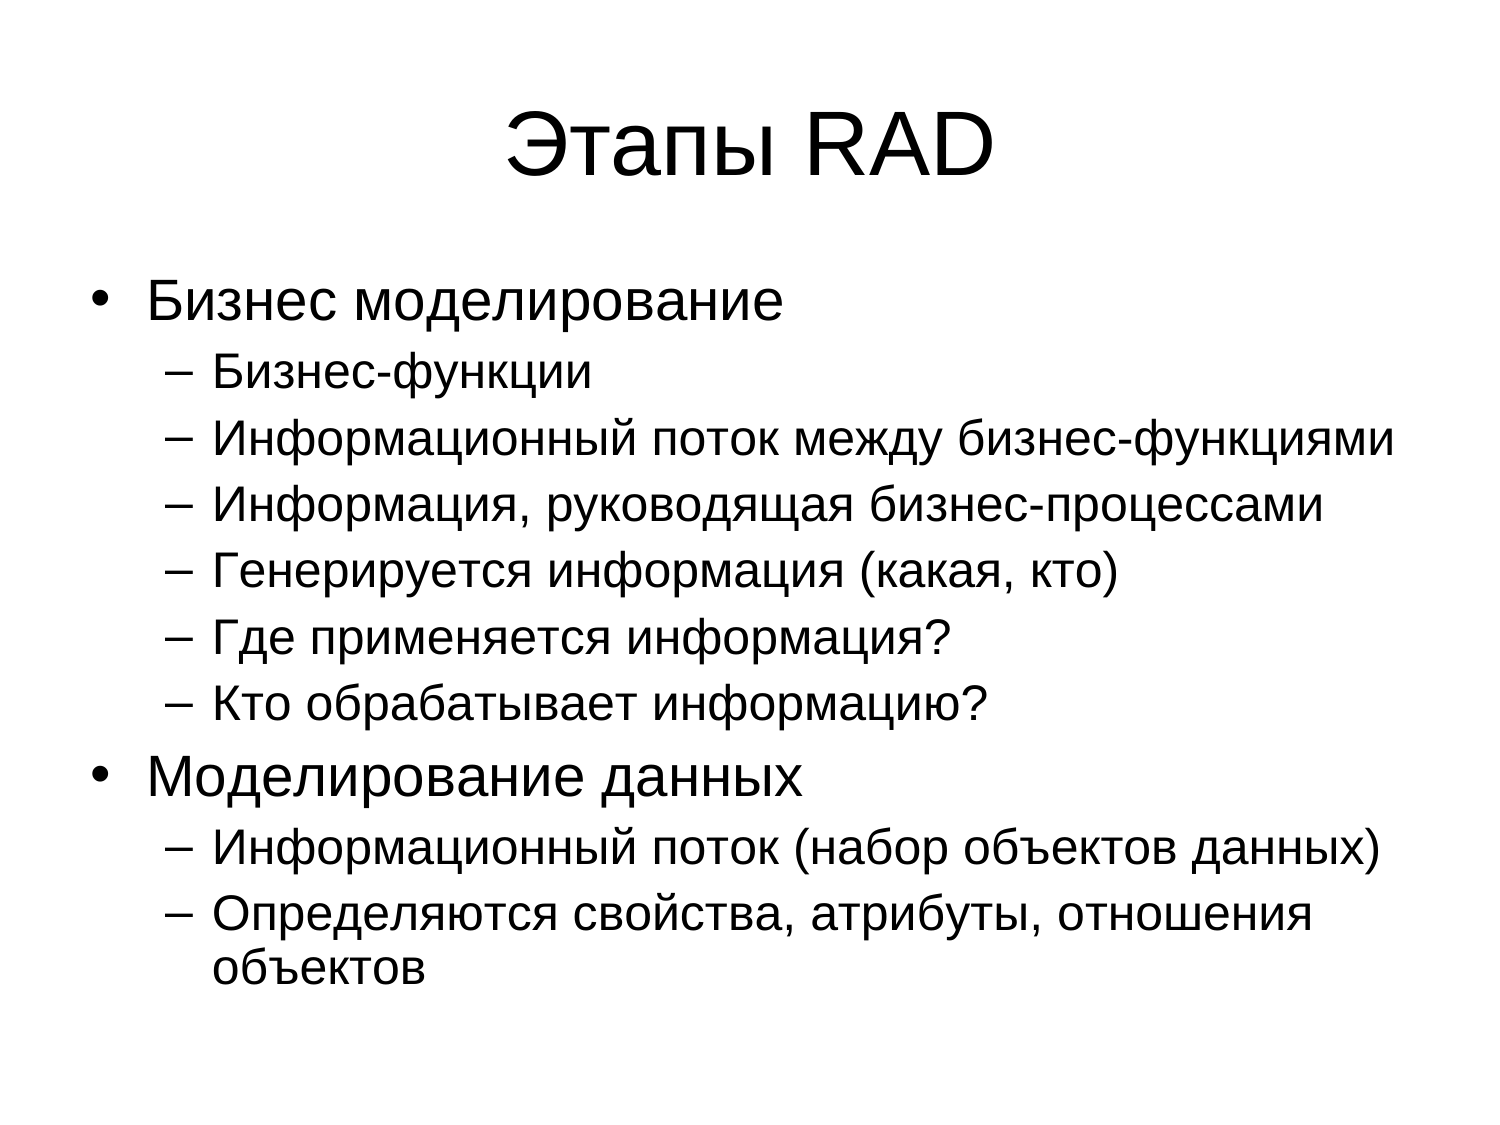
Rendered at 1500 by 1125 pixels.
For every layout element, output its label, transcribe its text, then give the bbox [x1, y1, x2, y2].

title Этапы RAD [75, 45, 1426, 233]
list Бизнес моделирование Бизнес-функции Информационный поток между бизнес-функциями Информация, руководящая бизнес-процессами Генерируется информация (какая, кто) Где применяется информация? Кто обрабатывает информацию? Моделирование данных Информационный поток (набор объектов данных) Определяются свойства, атрибуты, отношения объектов [75, 262, 1426, 1005]
